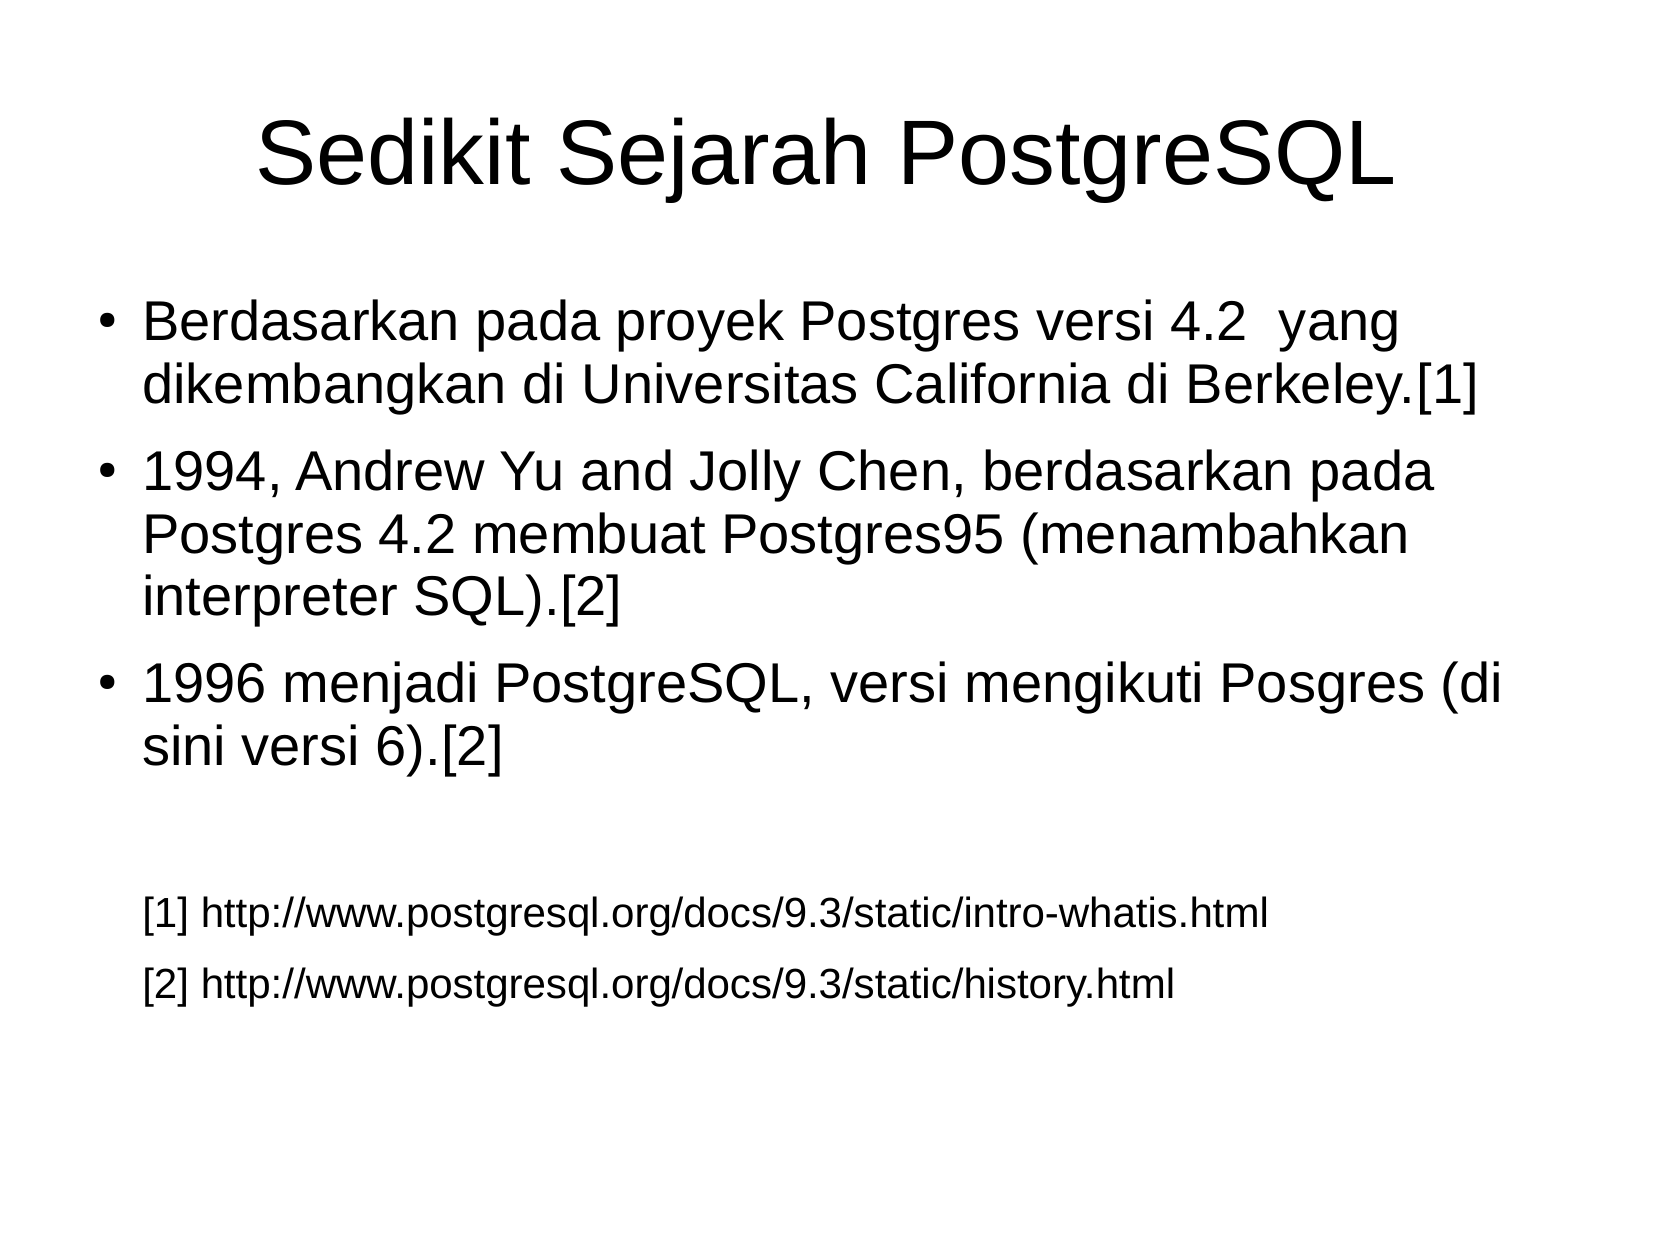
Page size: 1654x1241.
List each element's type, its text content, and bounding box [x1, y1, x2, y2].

title Sedikit Sejarah PostgreSQL [82, 49, 1571, 257]
list Berdasarkan pada proyek Postgres versi 4.2 yang dikembangkan di Universitas California di Berkeley.[1] 1994, Andrew Yu and Jolly Chen, berdasarkan pada Postgres 4.2 membuat Postgres95 (menambahkan interpreter SQL).[2] 1996 menjadi PostgreSQL, versi mengikuti Posgres (di sini versi 6).[2] [1] http://www.postgresql.org/docs/9.3/static/intro-whatis.html [2] http://www.postgresql.org/docs/9.3/static/history.html [82, 290, 1571, 1010]
